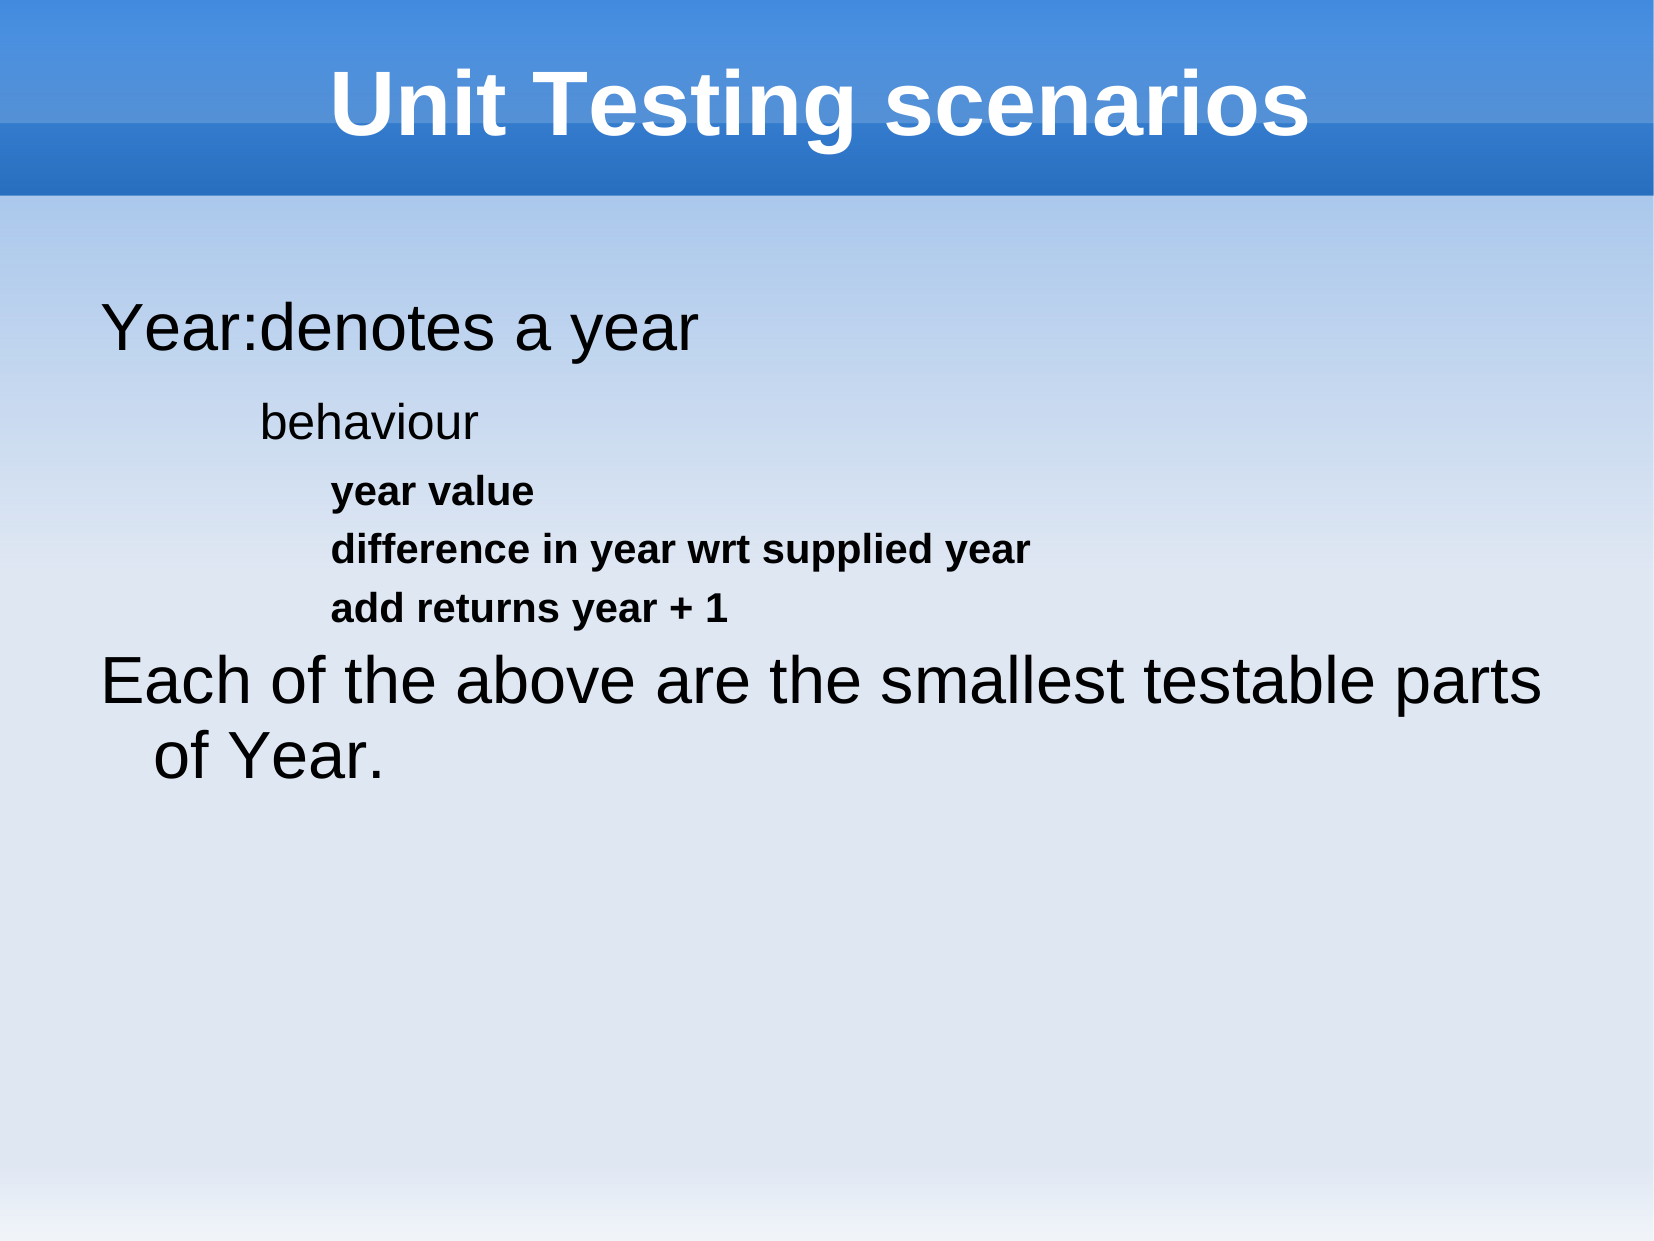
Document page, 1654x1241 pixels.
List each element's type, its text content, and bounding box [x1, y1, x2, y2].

list Year:denotes a year behaviour year value difference in year wrt supplied year add returns year + 1 Each of the above are the smallest testable parts of Year. [82, 290, 1571, 1094]
title Unit Testing scenarios [76, 7, 1565, 200]
picture [0, 0, 1654, 1241]
